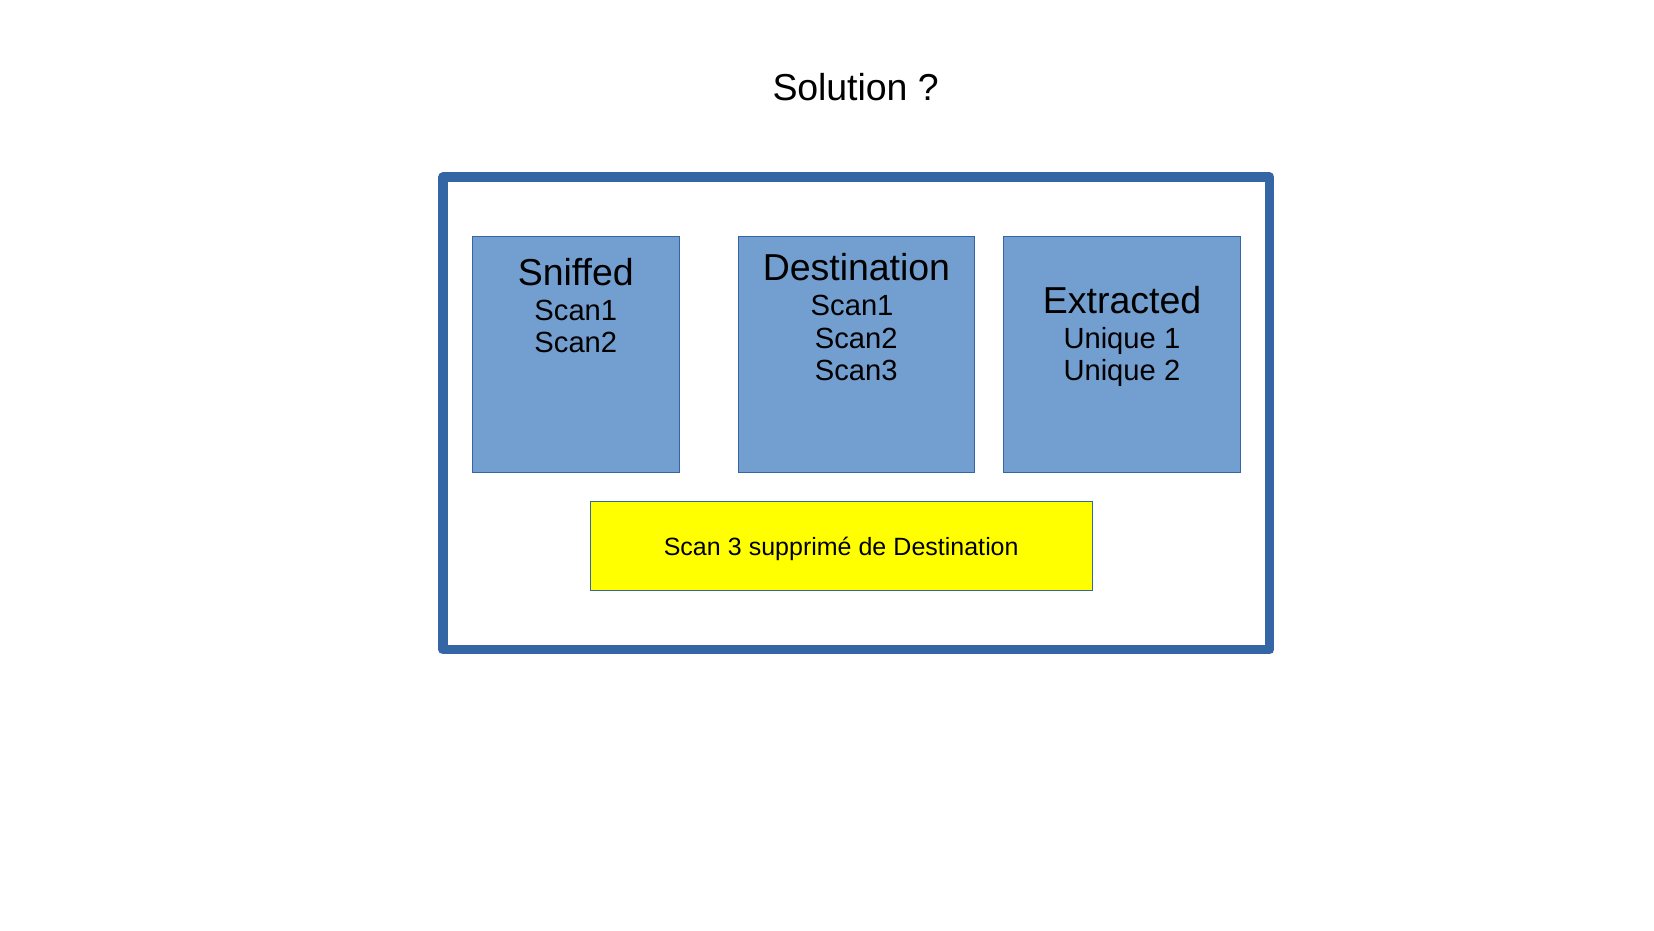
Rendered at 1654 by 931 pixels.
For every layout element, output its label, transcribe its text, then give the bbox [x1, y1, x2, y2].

text_box Solution ? [620, 59, 1092, 124]
text_box Scan 3 supprimé de Destination [590, 501, 1093, 591]
text_box [442, 177, 1270, 650]
